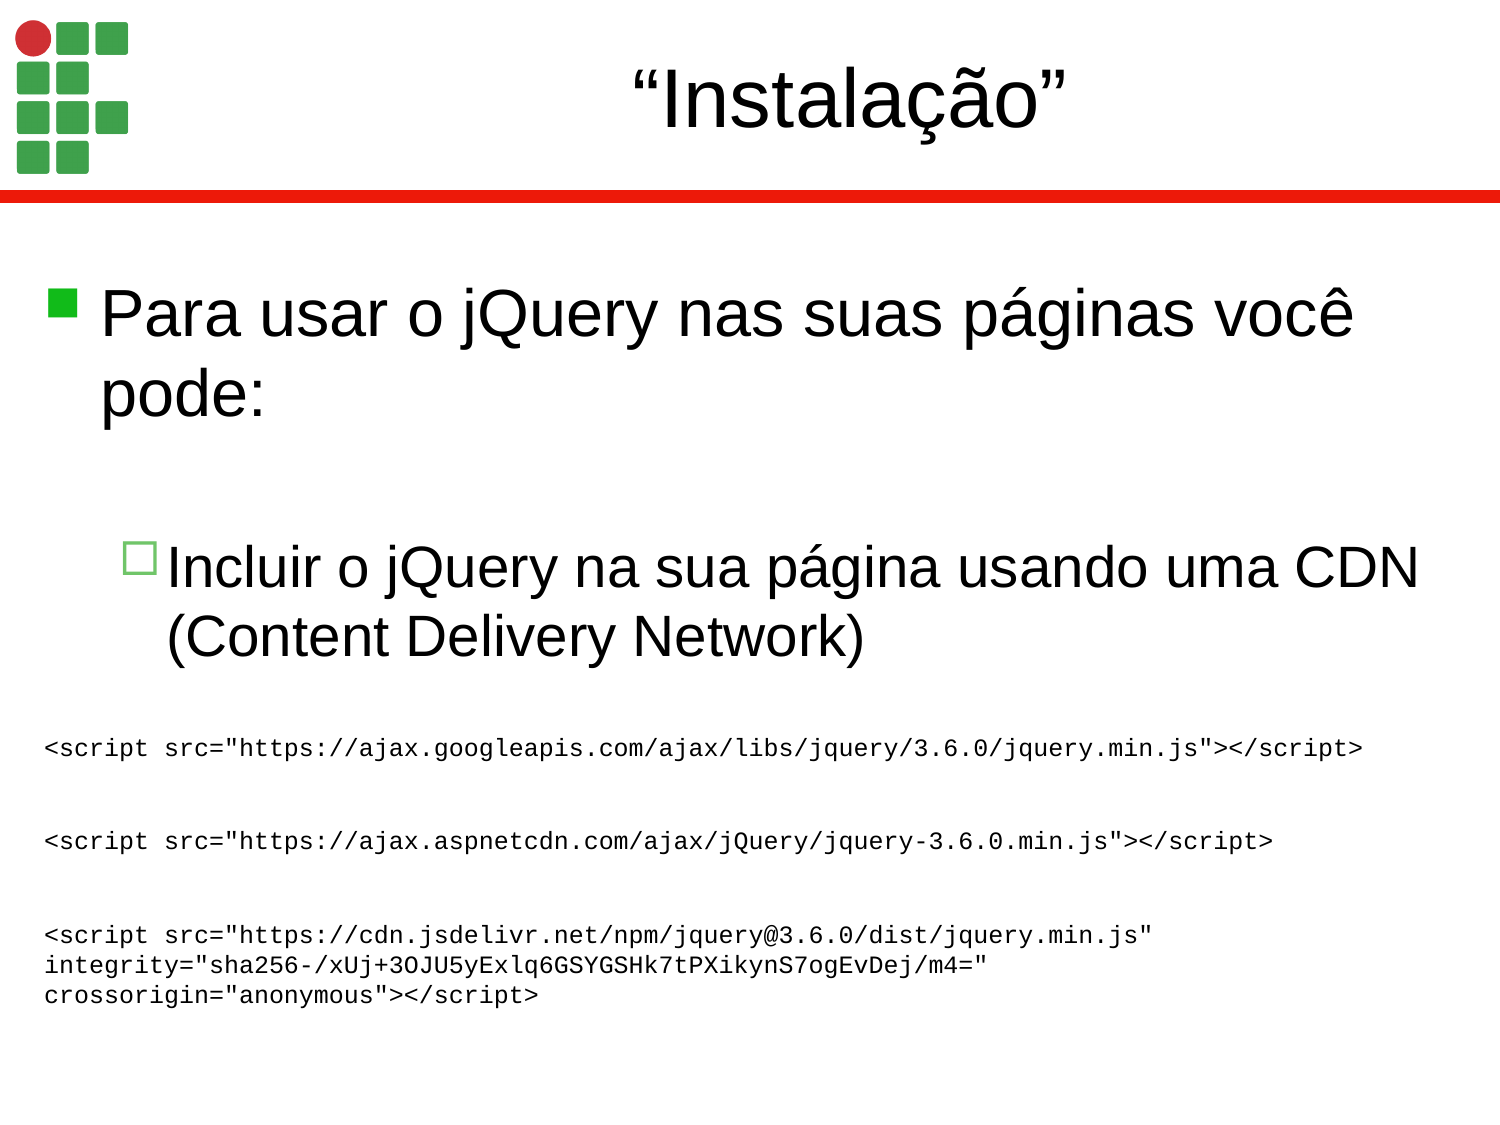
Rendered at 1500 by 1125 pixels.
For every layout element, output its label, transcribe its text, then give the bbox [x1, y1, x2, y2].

title “Instalação” [230, 0, 1471, 202]
list Para usar o jQuery nas suas páginas você pode: Incluir o jQuery na sua página usando uma CDN (Content Delivery Network) <script src="https://ajax.googleapis.com/ajax/libs/jquery/3.6.0/jquery.min.js"></script> <script src="https://ajax.aspnetcdn.com/ajax/jQuery/jquery-3.6.0.min.js"></script> <script src="https://cdn.jsdelivr.net/npm/jquery@3.6.0/dist/jquery.min.js" integrity="sha256-/xUj+3OJU5yExlq6GSYGSHk7tPXikynS7ogEvDej/m4=" crossorigin="anonymous"></script> [29, 207, 1471, 1087]
picture [14, 16, 130, 178]
